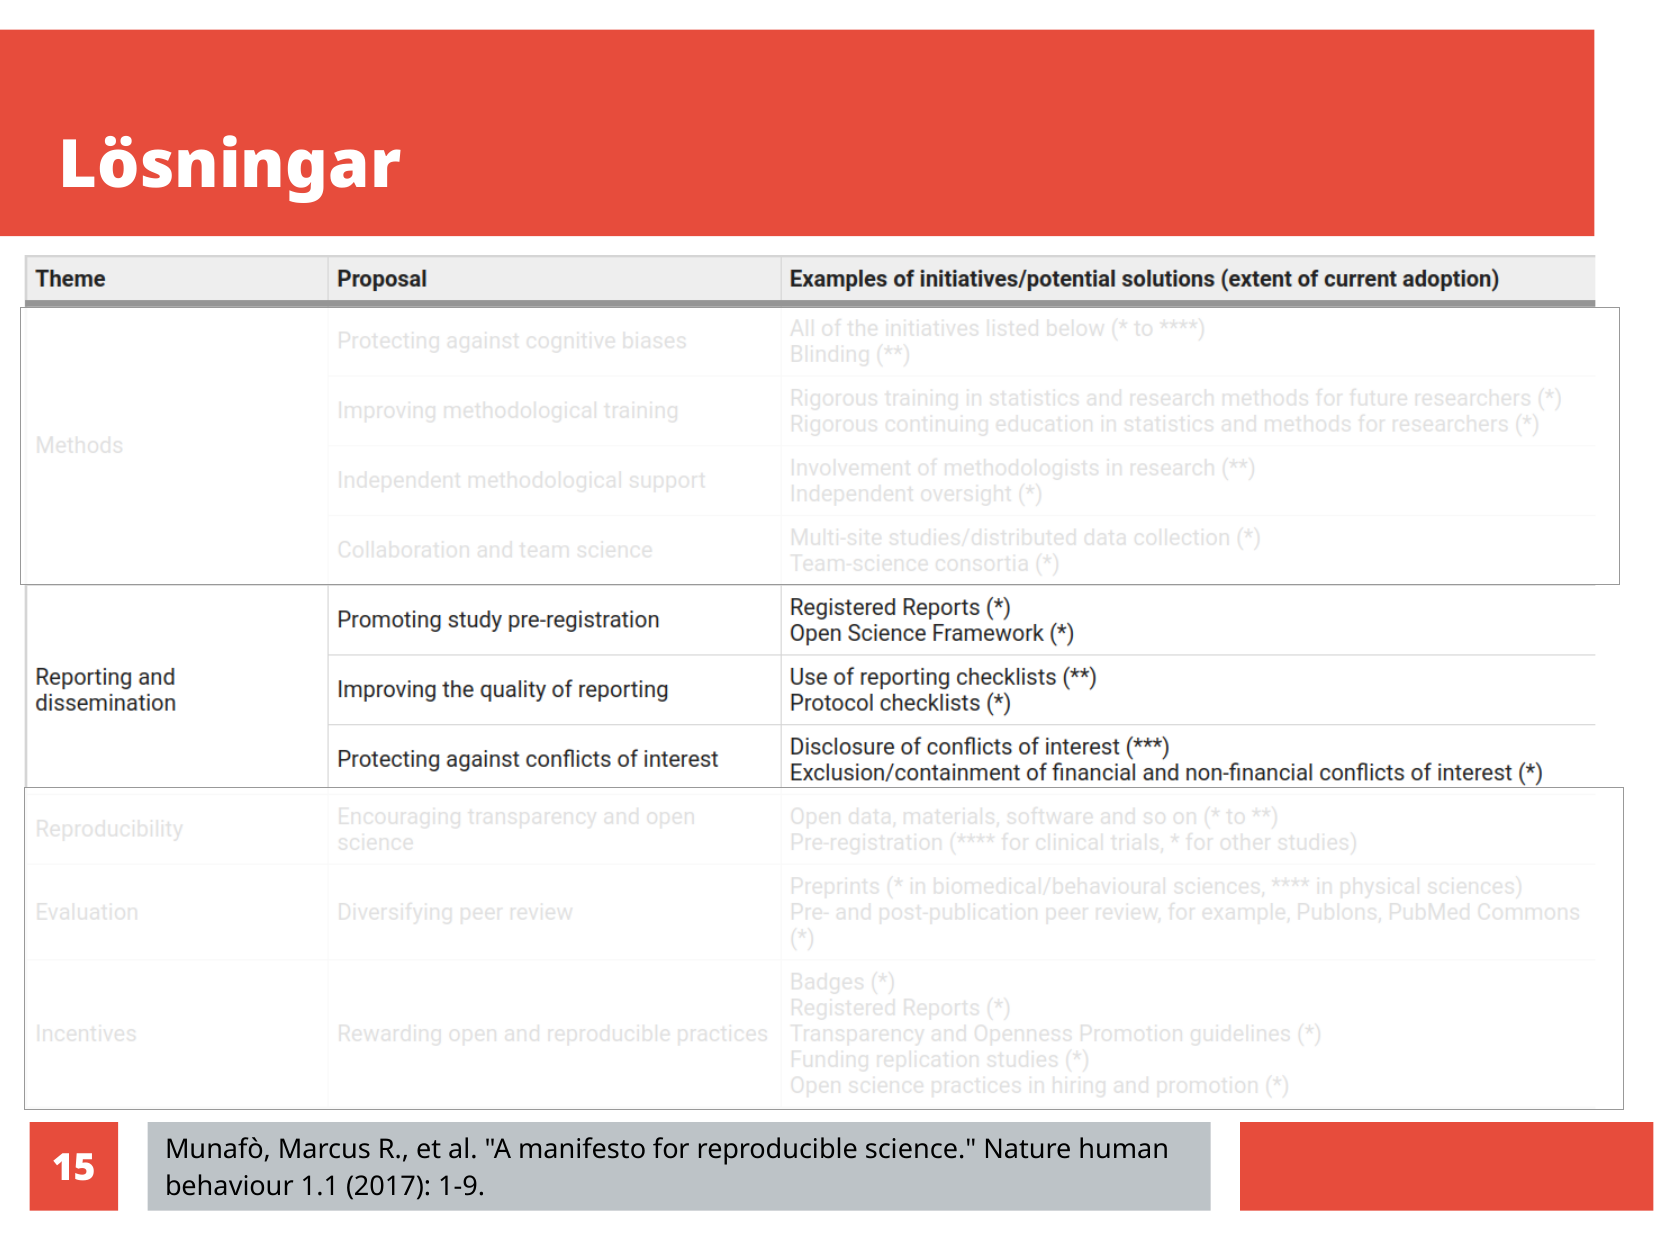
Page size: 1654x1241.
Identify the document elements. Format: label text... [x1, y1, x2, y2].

text_box [24, 787, 1624, 1110]
text_box [20, 307, 1620, 585]
title Lösningar [59, 59, 1595, 207]
text_box Munafò, Marcus R., et al. "A manifesto for reproducible science." Nature human behaviour 1.1 (2017): 1-9. [150, 1122, 1186, 1211]
picture [24, 585, 1596, 787]
picture [24, 255, 1596, 307]
